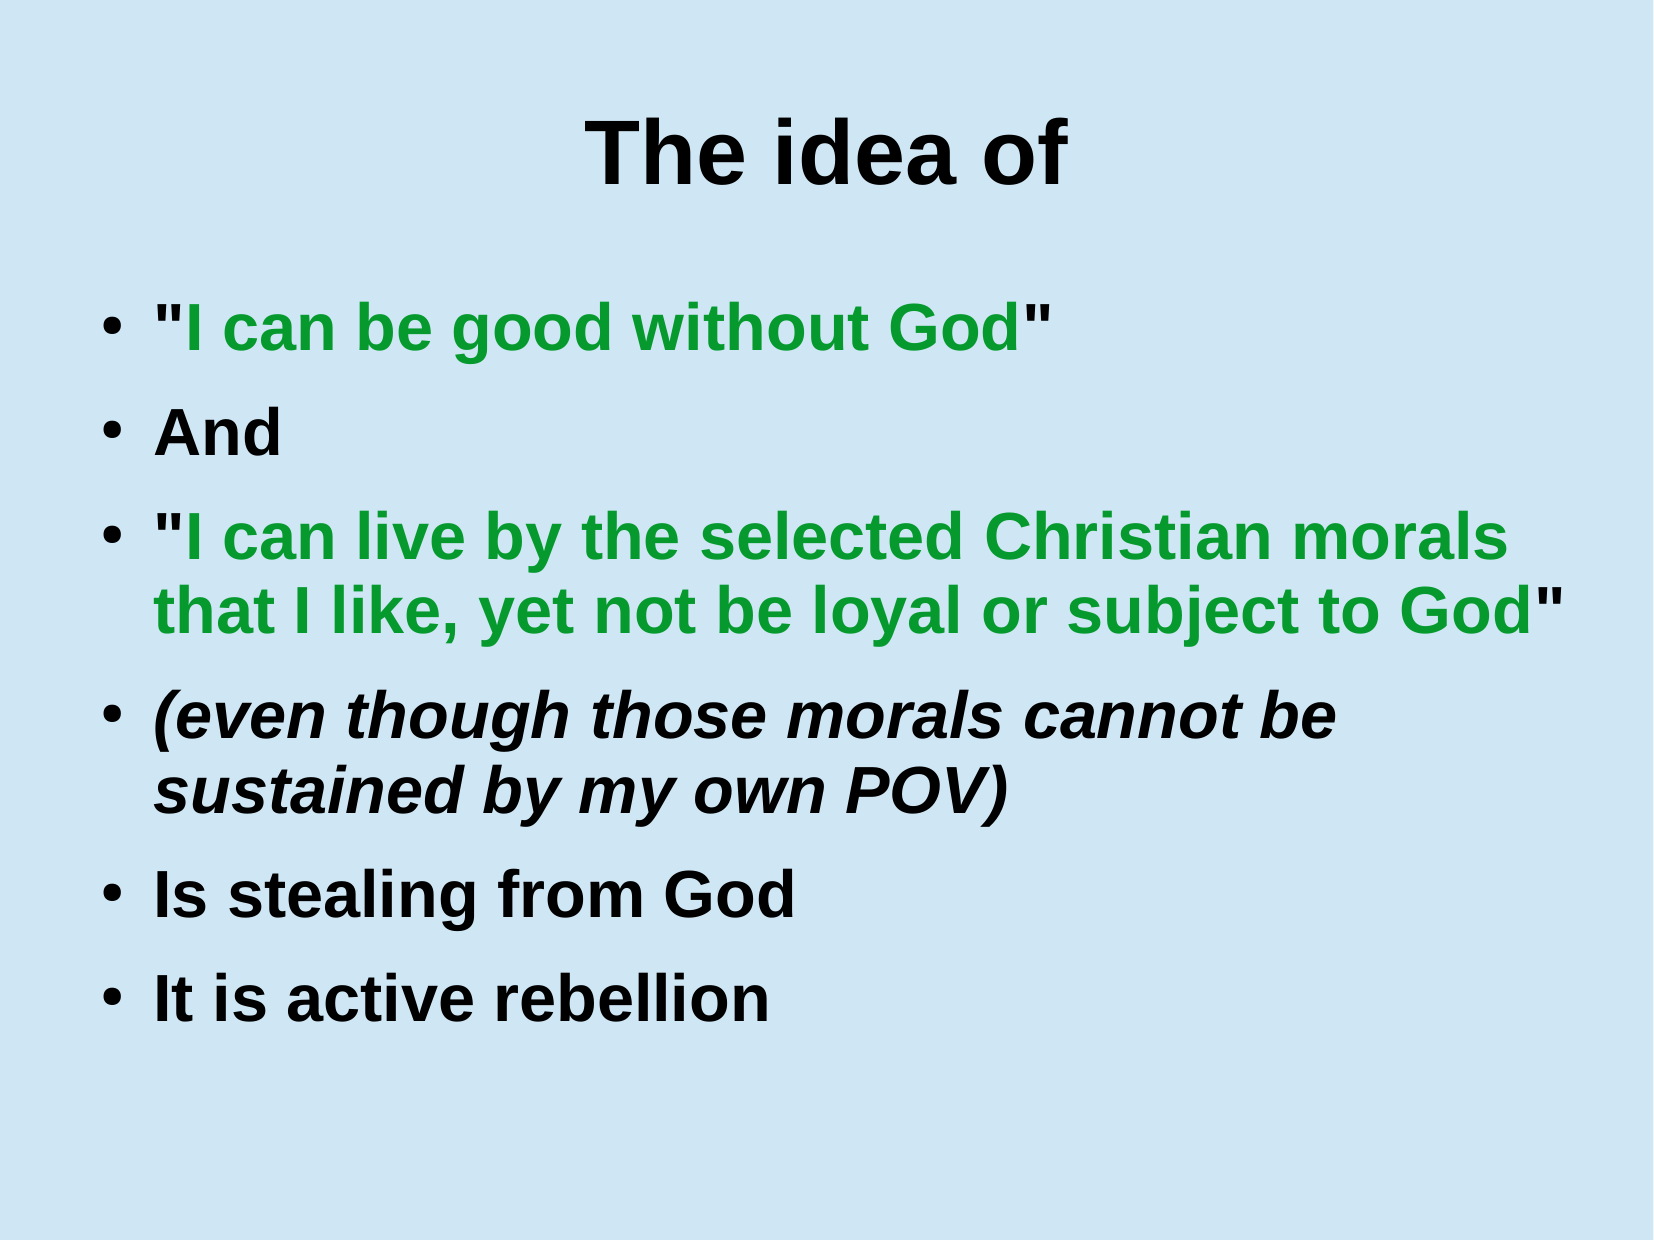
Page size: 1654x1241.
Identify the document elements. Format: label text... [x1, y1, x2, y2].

title The idea of [82, 49, 1571, 257]
list "I can be good without God" And "I can live by the selected Christian morals that I like, yet not be loyal or subject to God" (even though those morals cannot be sustained by my own POV) Is stealing from God It is active rebellion [82, 290, 1571, 1037]
